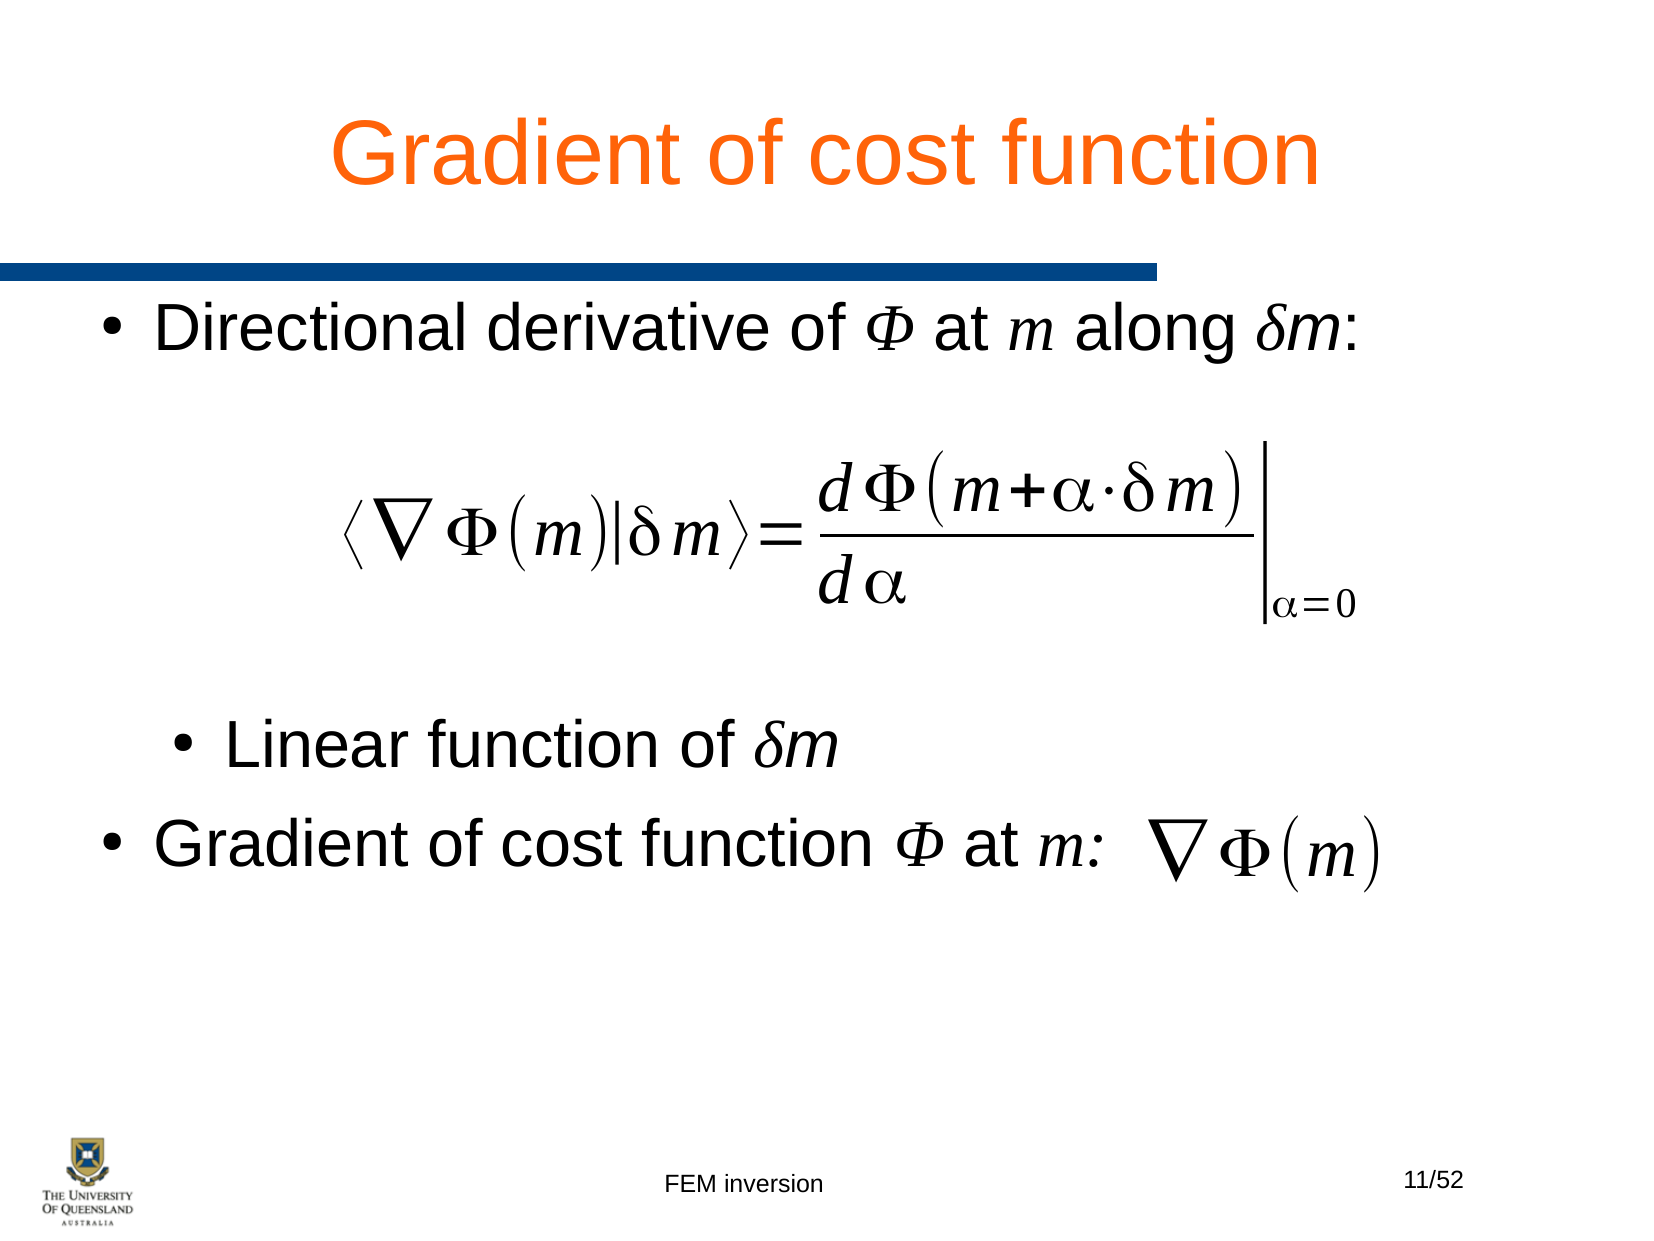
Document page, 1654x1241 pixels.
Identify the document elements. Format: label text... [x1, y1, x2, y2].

chart [335, 437, 1364, 629]
list Directional derivative of Φ at m along δm: Linear function of δm Gradient of cost function Φ at m: [82, 290, 1571, 1010]
chart [1138, 812, 1392, 897]
picture [35, 1133, 142, 1235]
title Gradient of cost function [82, 49, 1571, 257]
